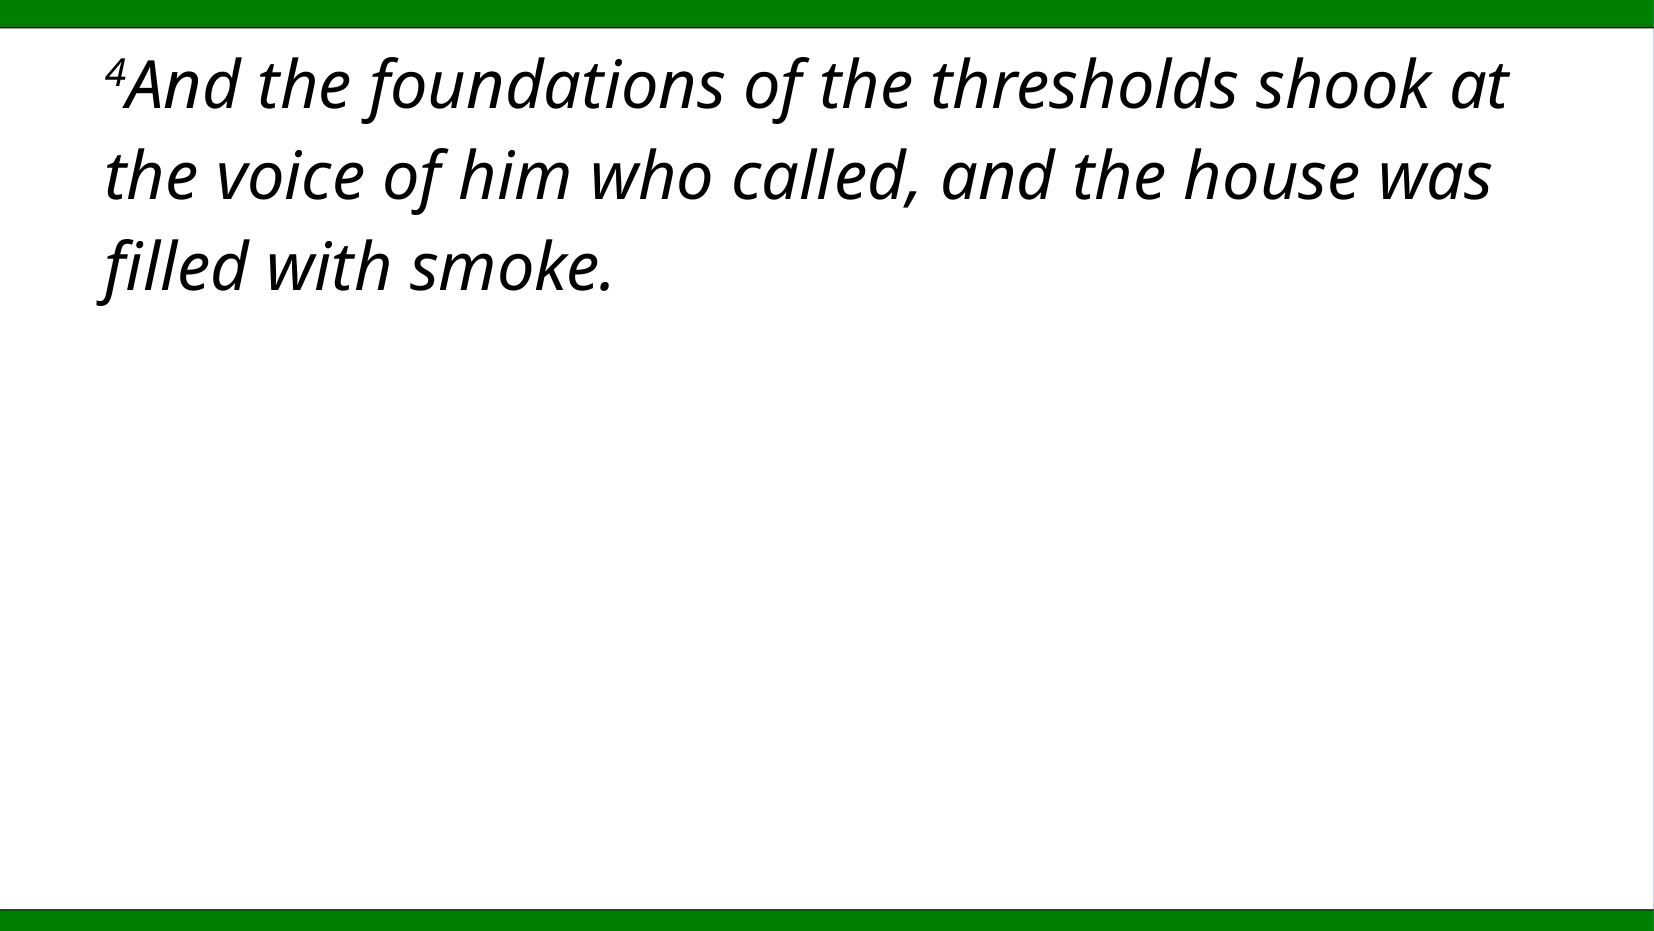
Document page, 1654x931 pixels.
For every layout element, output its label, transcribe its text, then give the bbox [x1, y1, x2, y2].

picture [0, 0, 1654, 931]
text_box 4And the foundations of the thresholds shook at the voice of him who called, and the house was filled with smoke. [90, 30, 1561, 312]
